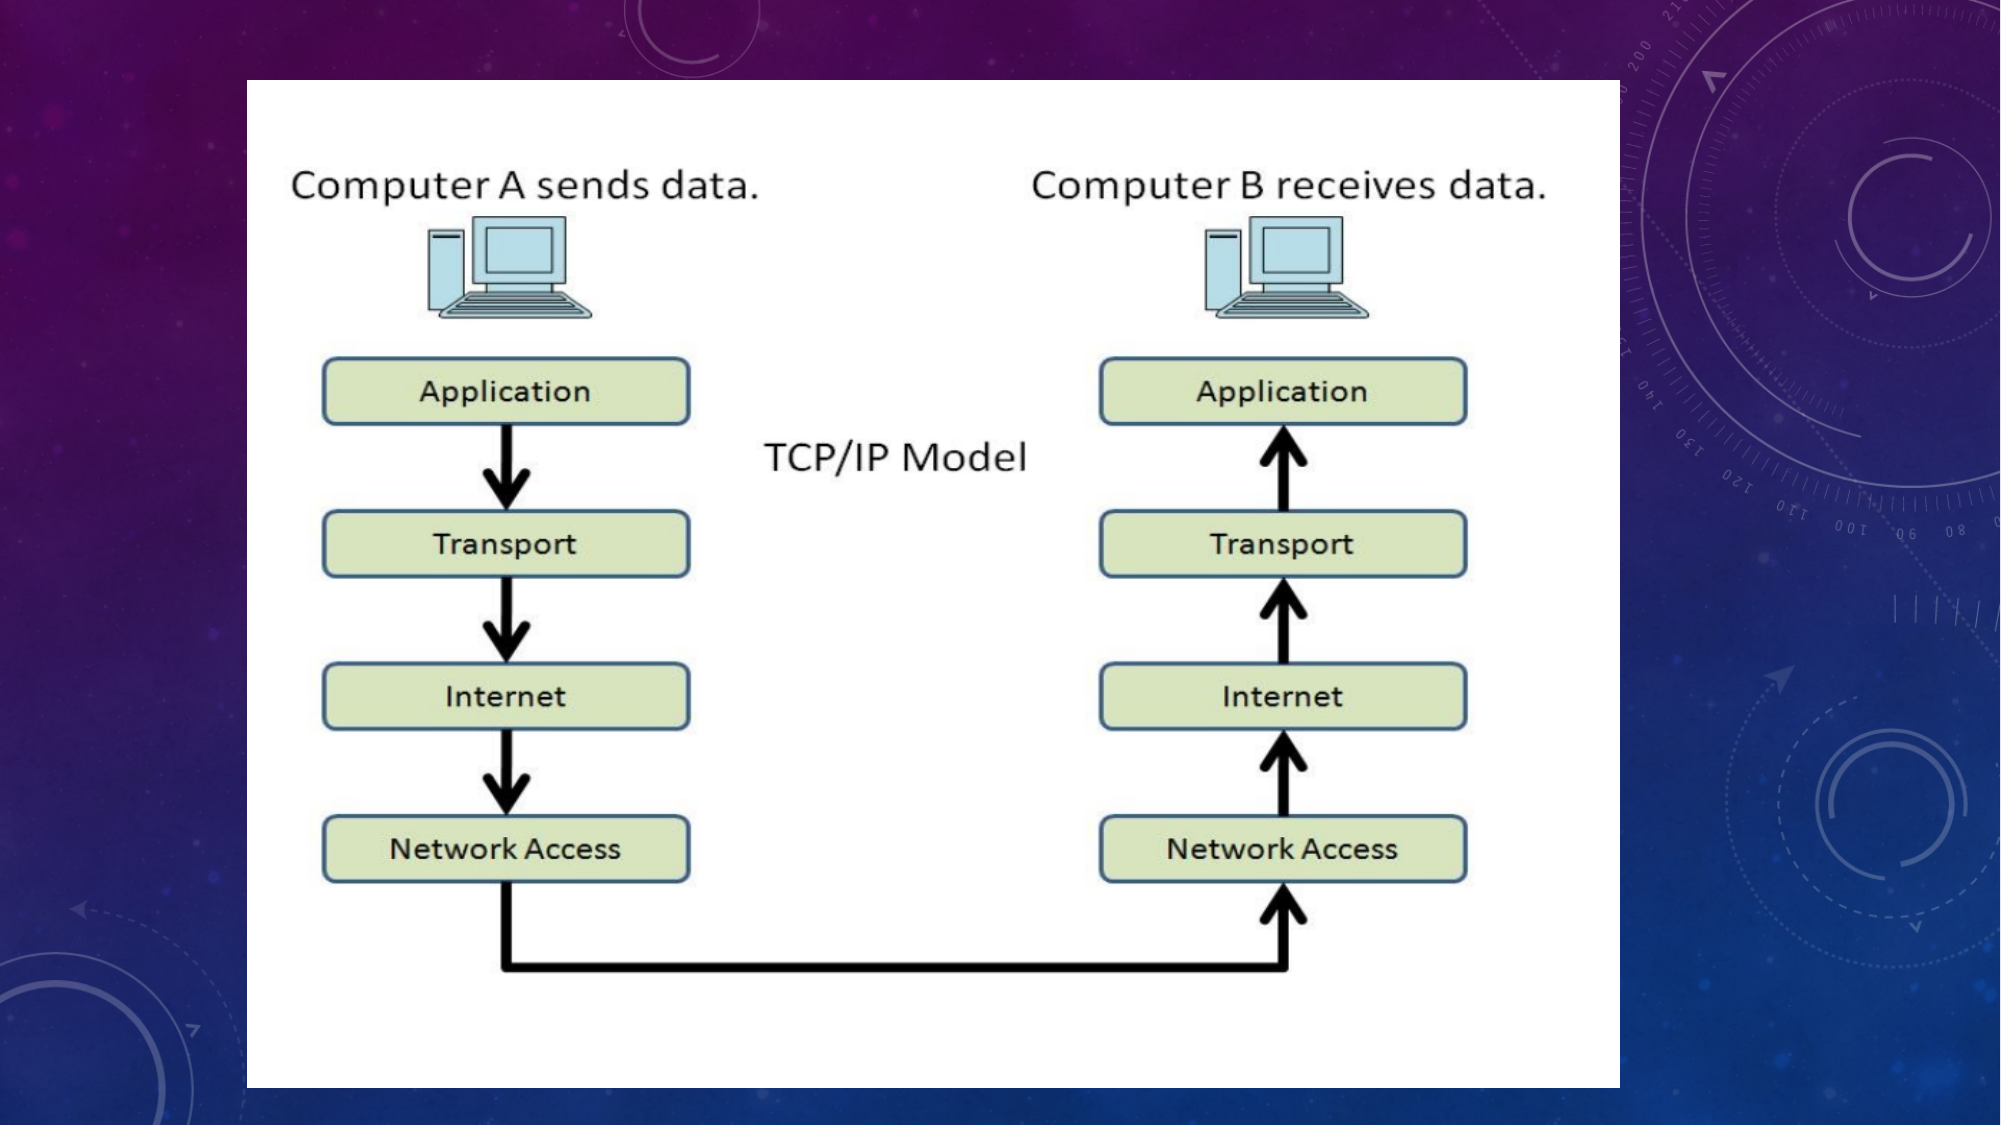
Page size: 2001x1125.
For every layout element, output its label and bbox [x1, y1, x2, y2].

picture [247, 80, 1620, 1088]
